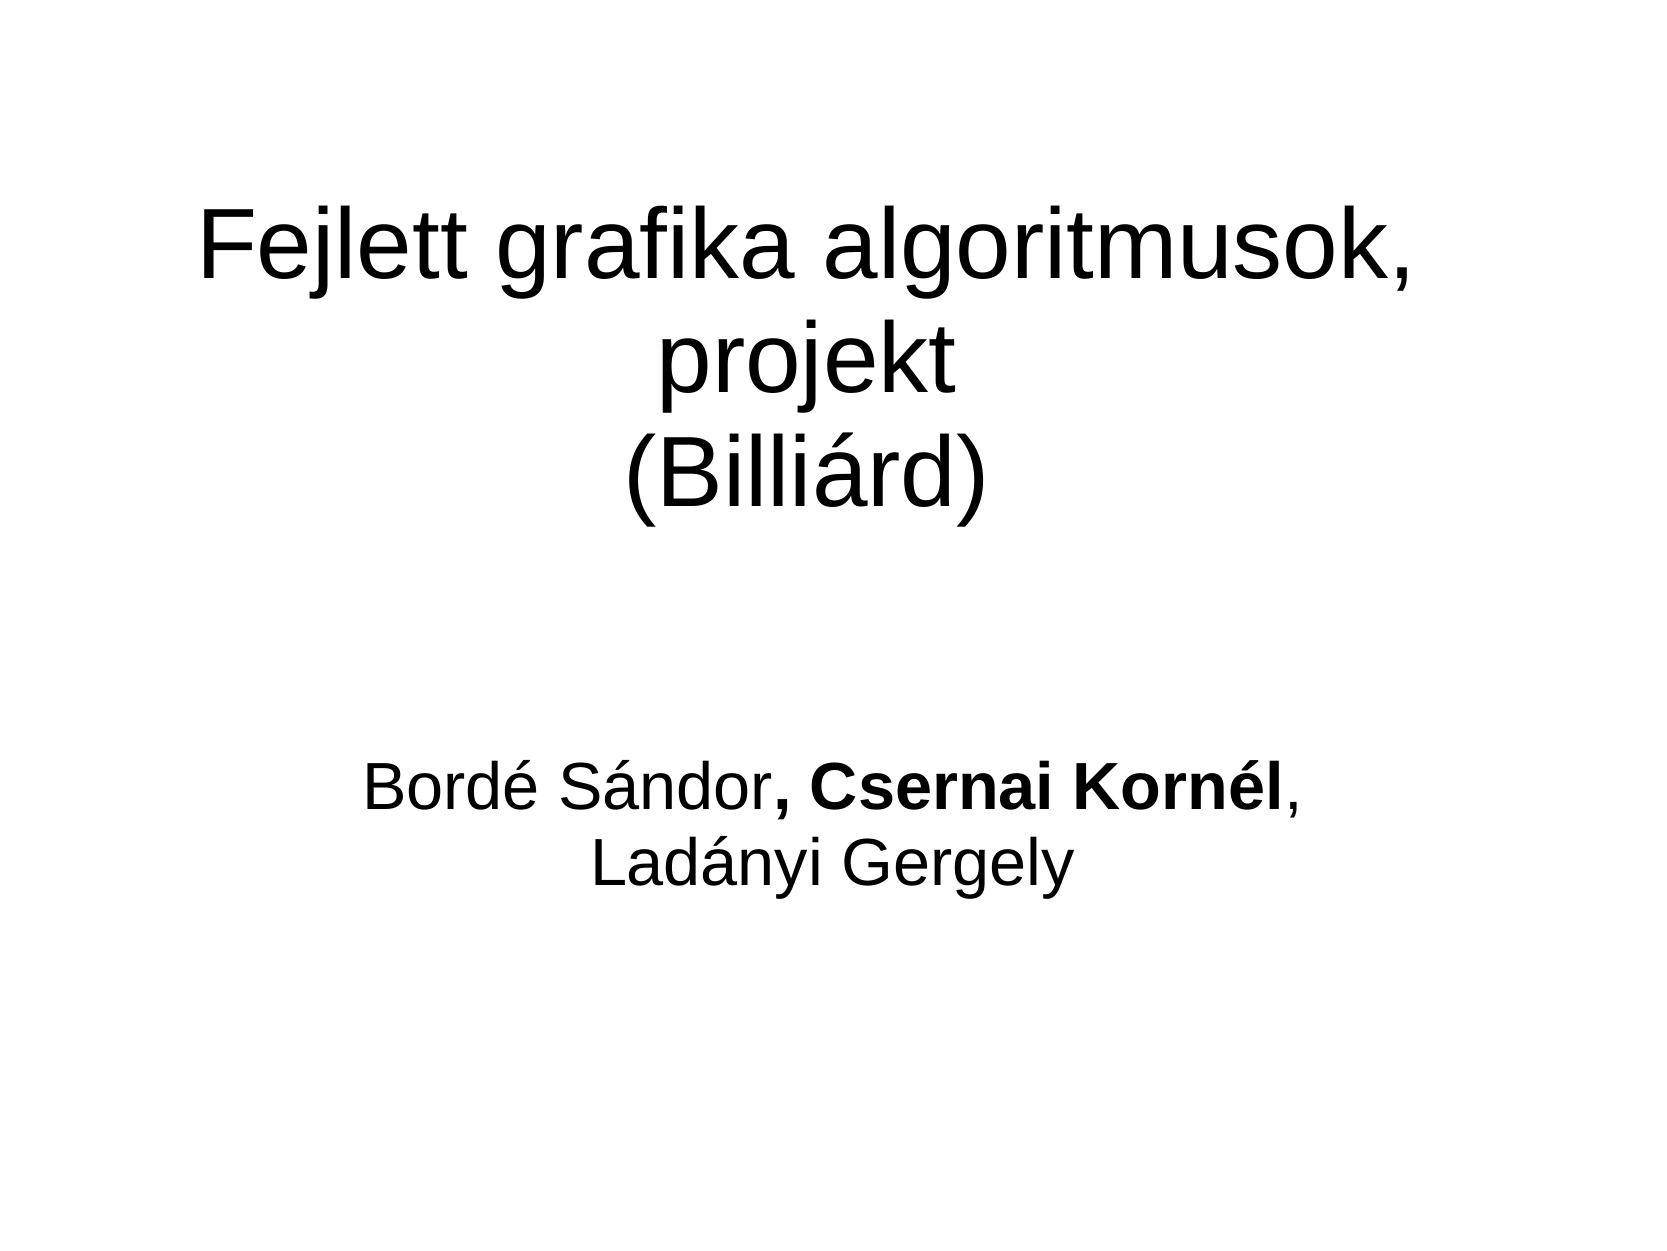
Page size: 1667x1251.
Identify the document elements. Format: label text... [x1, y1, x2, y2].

title Fejlett grafika algoritmusok, projekt (Billiárd) [113, 187, 1501, 530]
subtitle Bordé Sándor, Csernai Kornél, Ladányi Gergely [289, 749, 1376, 904]
